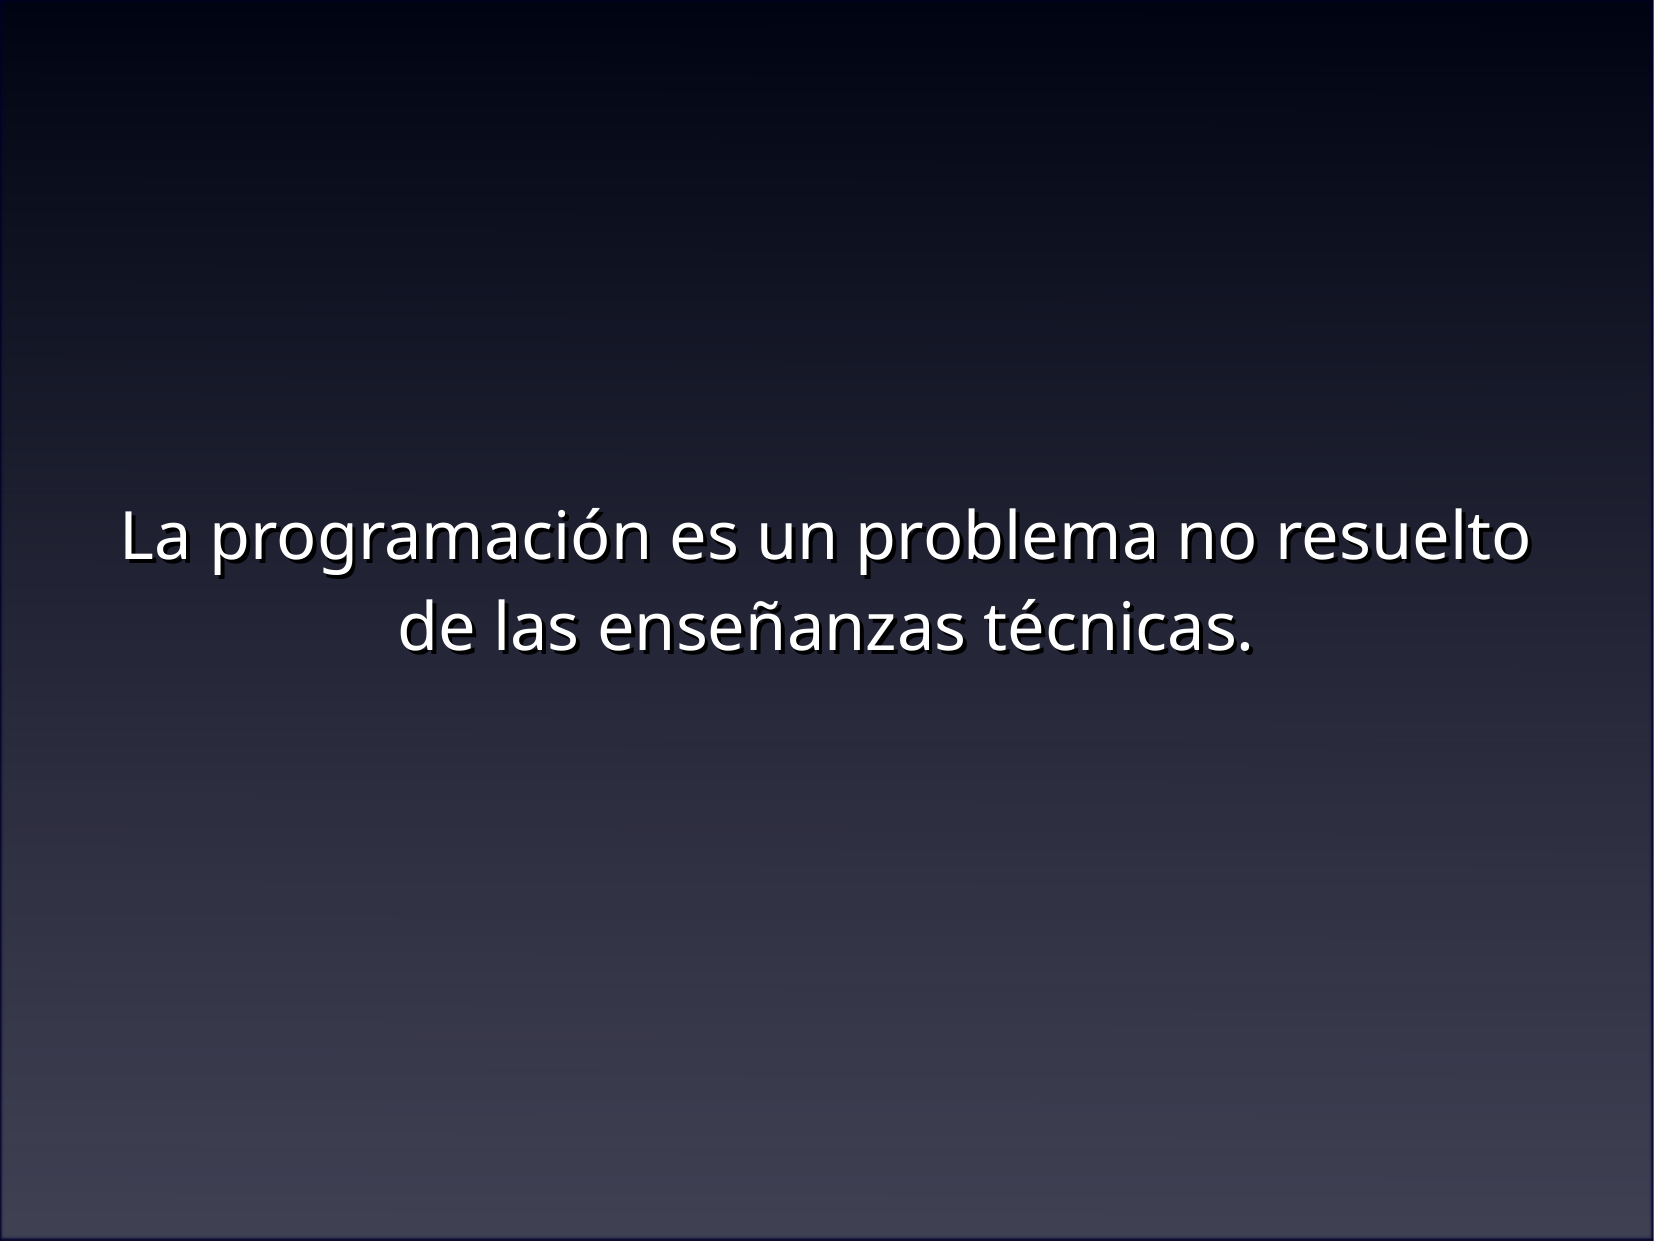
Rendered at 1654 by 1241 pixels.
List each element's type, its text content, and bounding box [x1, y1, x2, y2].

picture [0, 0, 1654, 1241]
subtitle La programación es un problema no resuelto de las enseñanzas técnicas. [82, 56, 1571, 1102]
